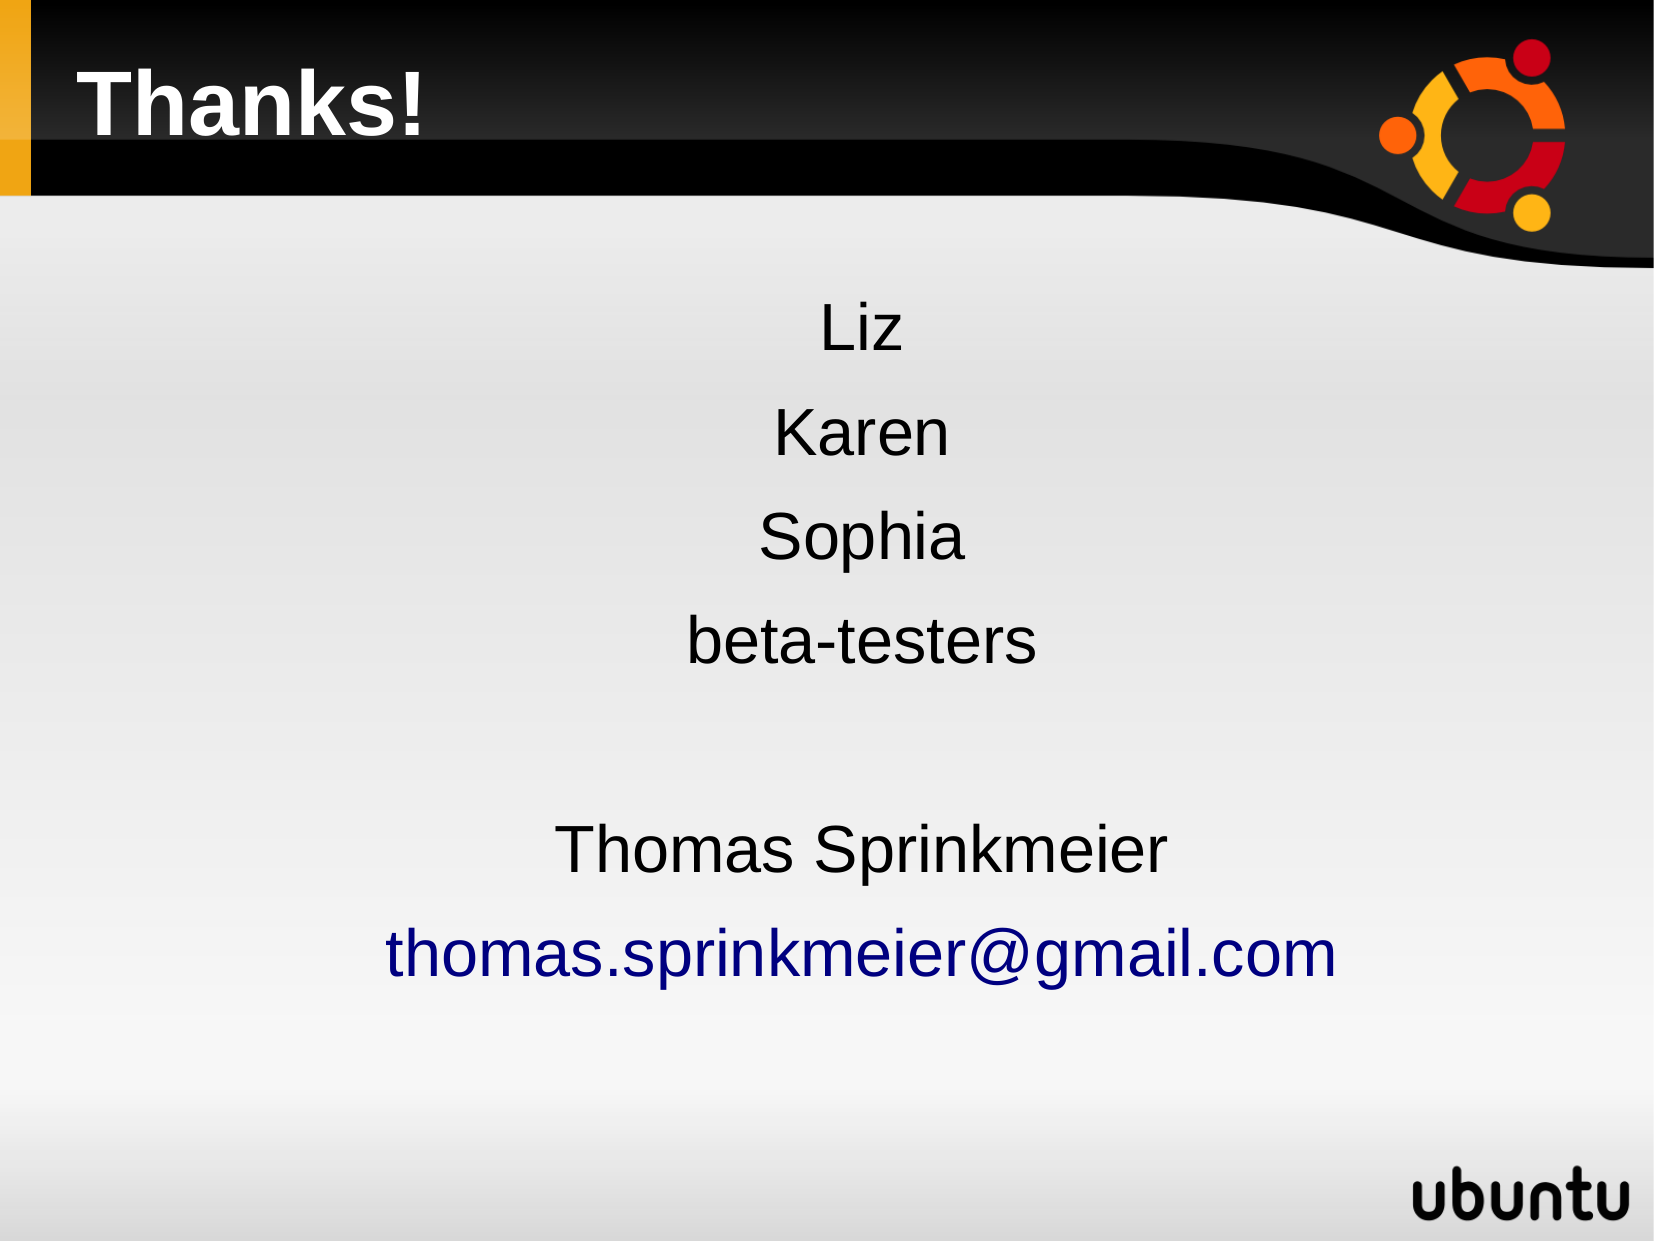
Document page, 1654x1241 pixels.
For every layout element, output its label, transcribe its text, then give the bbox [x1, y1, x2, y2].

picture [0, 0, 1654, 1241]
list Liz Karen Sophia beta-testers Thomas Sprinkmeier thomas.sprinkmeier@gmail.com [82, 290, 1571, 1094]
title Thanks! [76, 7, 1565, 200]
